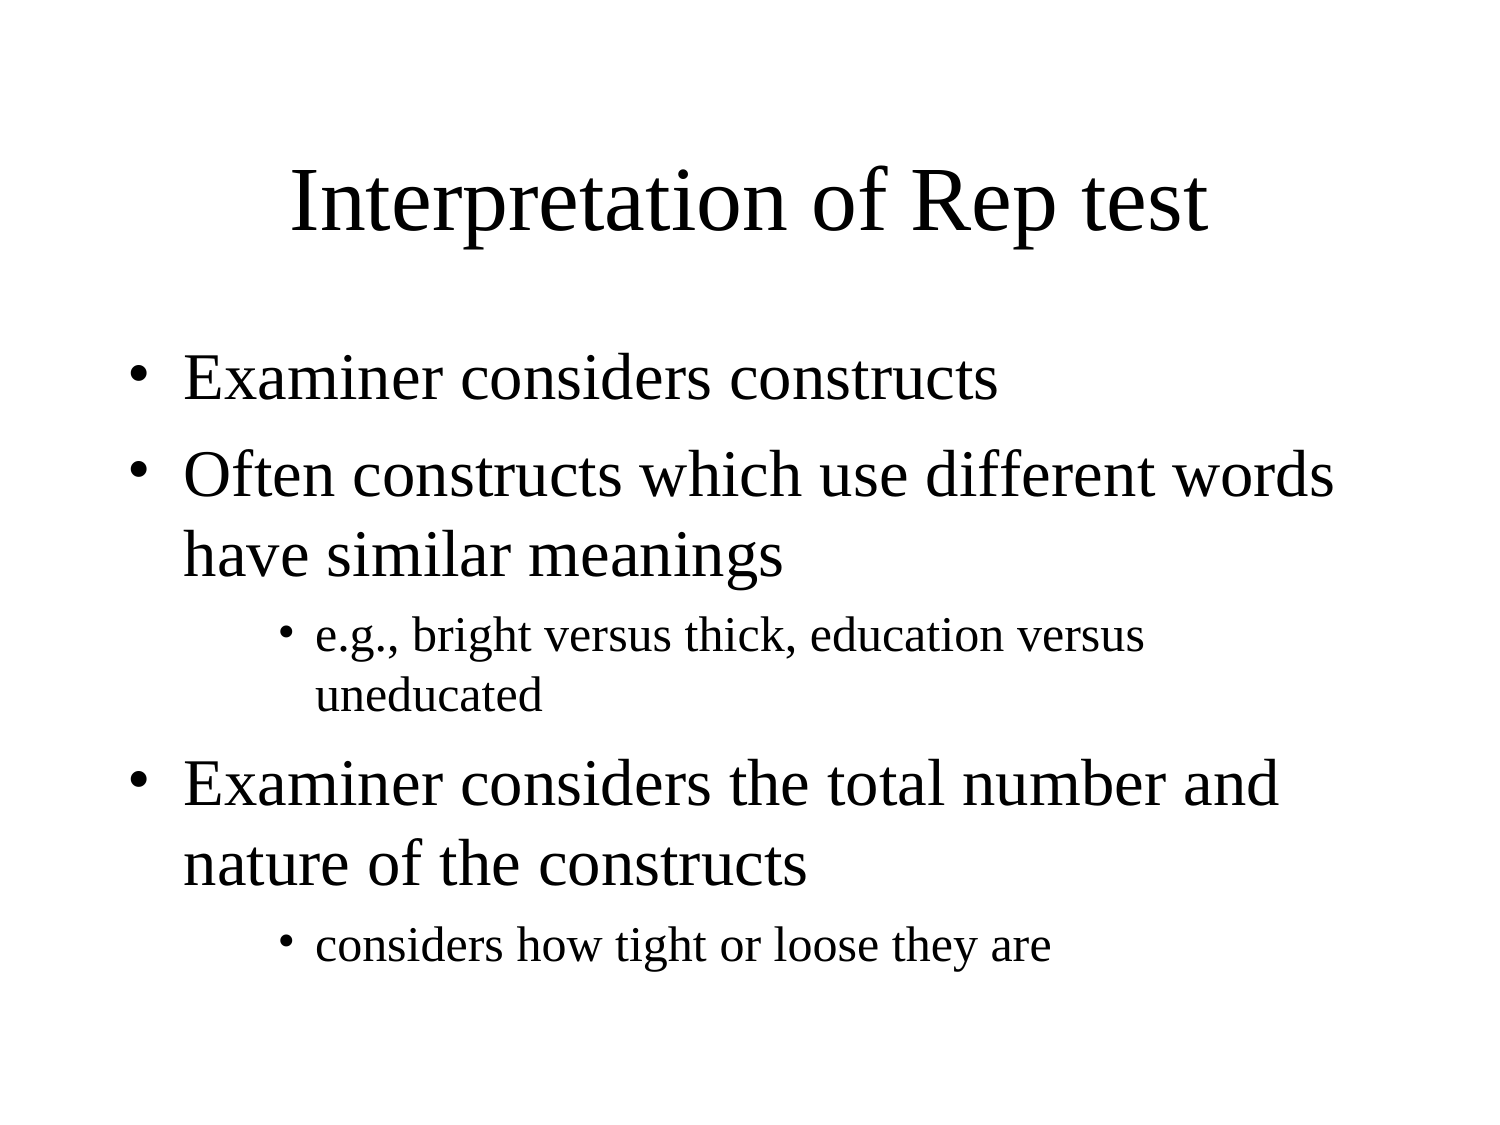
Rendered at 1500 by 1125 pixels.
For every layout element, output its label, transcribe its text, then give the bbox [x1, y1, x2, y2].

list Examiner considers constructs Often constructs which use different words have similar meanings e.g., bright versus thick, education versus uneducated Examiner considers the total number and nature of the constructs considers how tight or loose they are [112, 324, 1388, 1000]
title Interpretation of Rep test [112, 99, 1388, 288]
